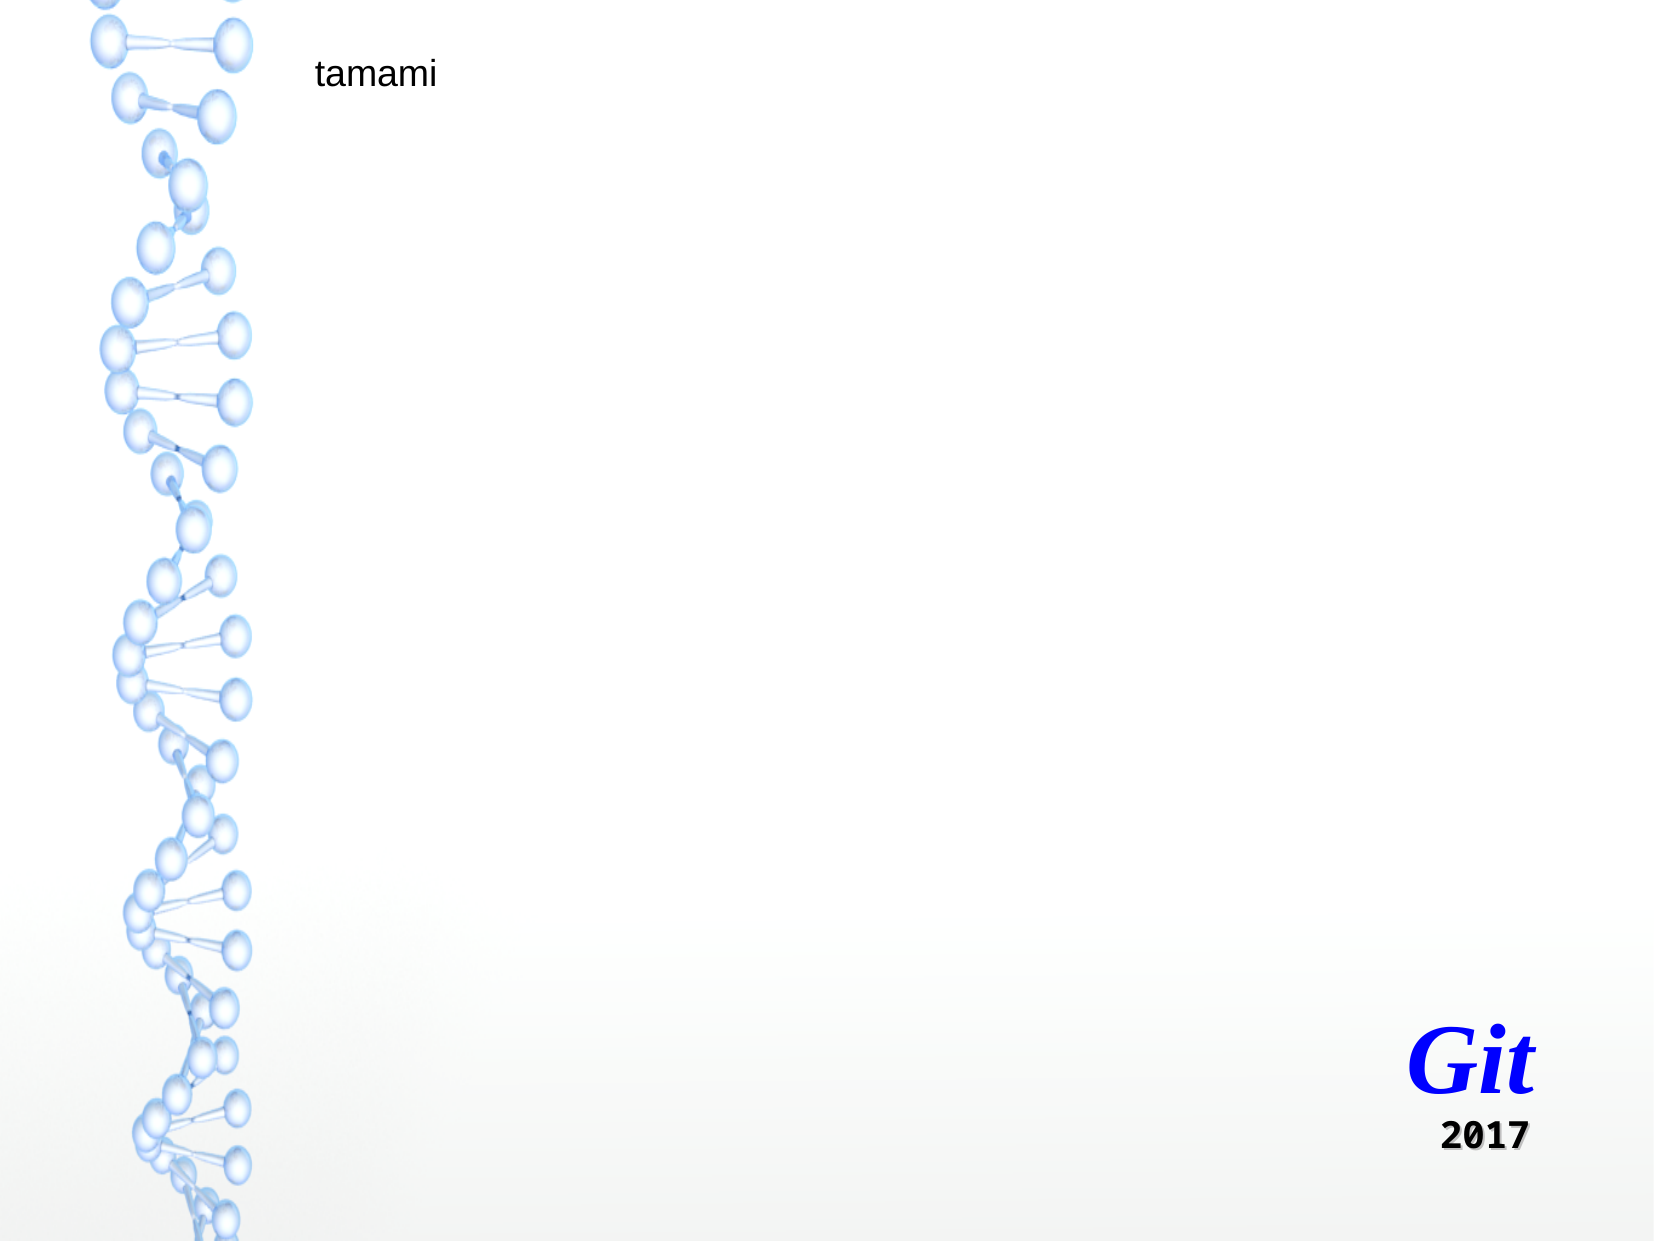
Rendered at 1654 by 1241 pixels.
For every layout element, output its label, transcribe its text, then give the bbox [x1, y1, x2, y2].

picture [0, 0, 1654, 1241]
text_box tamami [300, 45, 453, 102]
subtitle Git [1365, 960, 1576, 1160]
text_box 2017 [1425, 1101, 1545, 1160]
